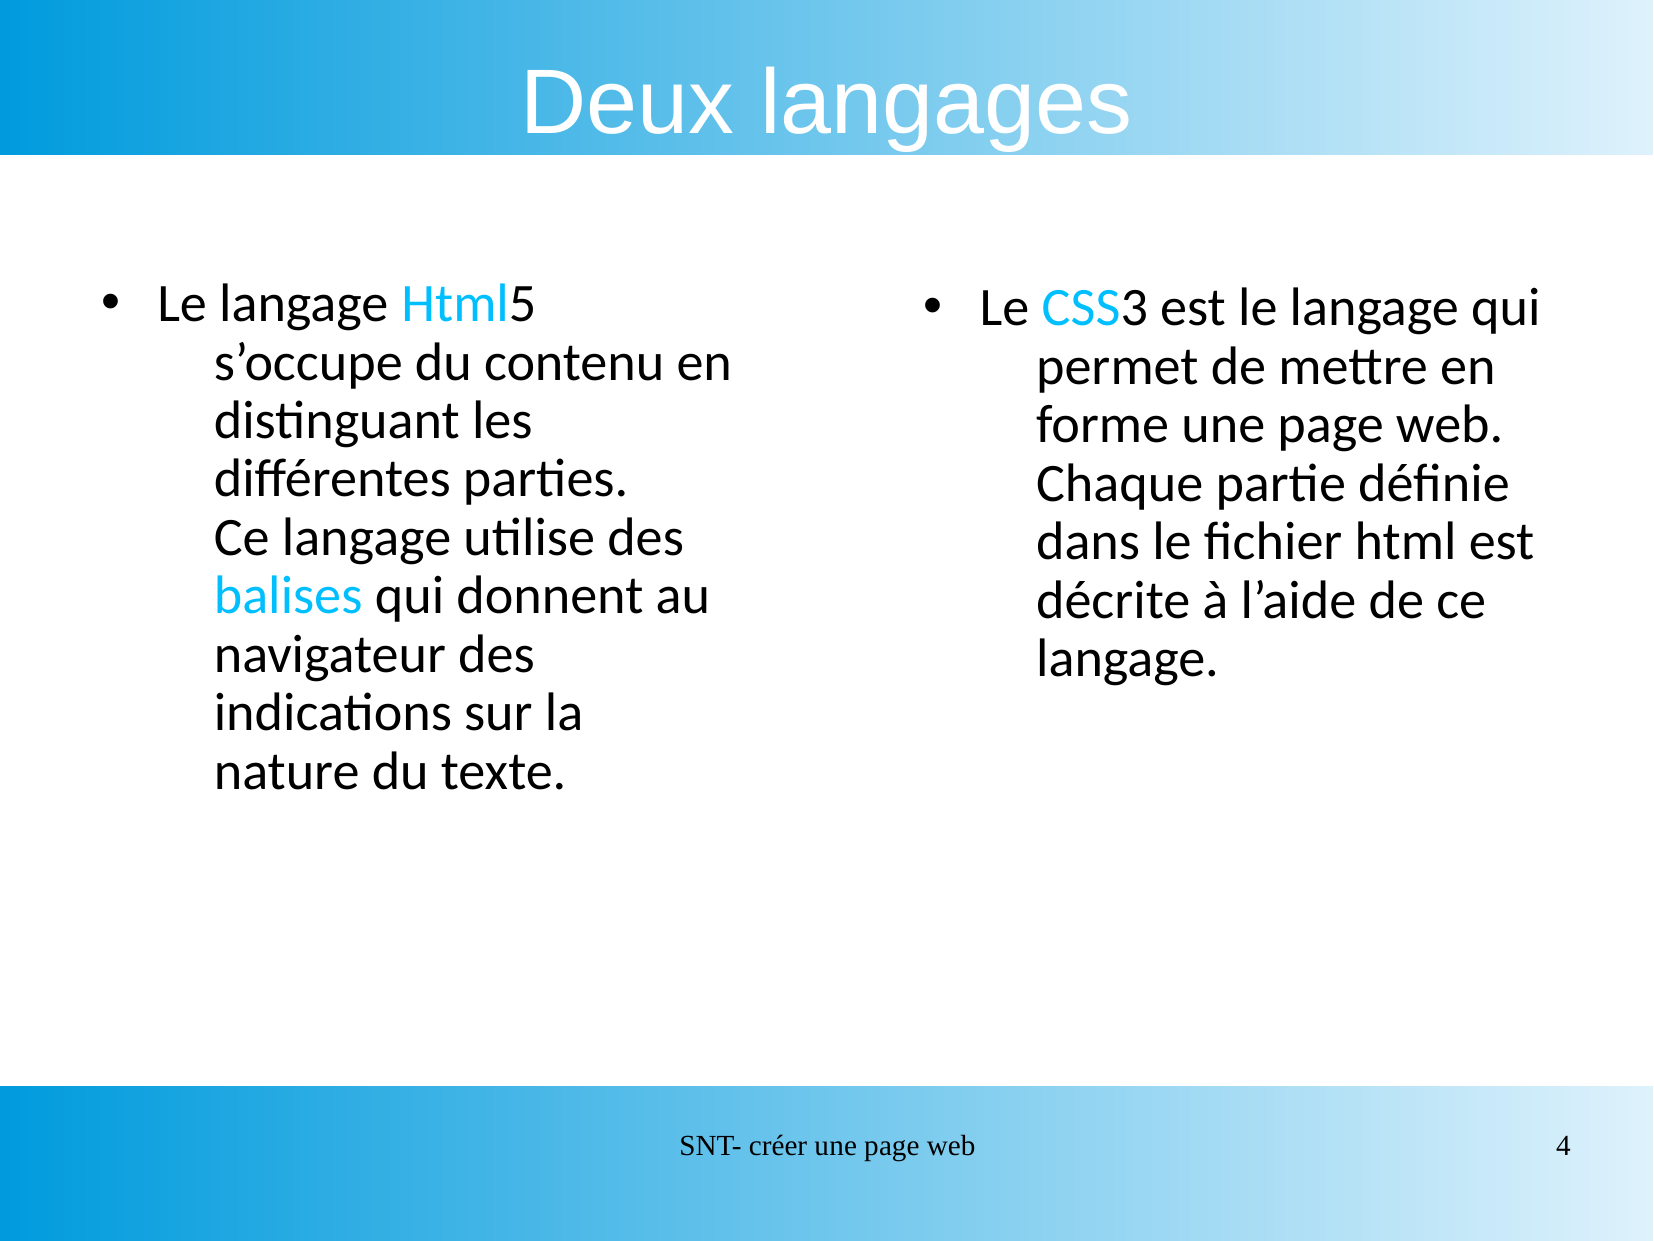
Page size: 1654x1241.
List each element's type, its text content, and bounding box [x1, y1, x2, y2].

list Le langage Html5 s’occupe du contenu en distinguant les différentes parties. Ce langage utilise des balises qui donnent au navigateur des indications sur la nature du texte. [86, 267, 749, 847]
title Deux langages [82, 49, 1571, 155]
list Le CSS3 est le langage qui permet de mettre en forme une page web. Chaque partie définie dans le fichier html est décrite à l’aide de ce langage. [908, 271, 1571, 851]
